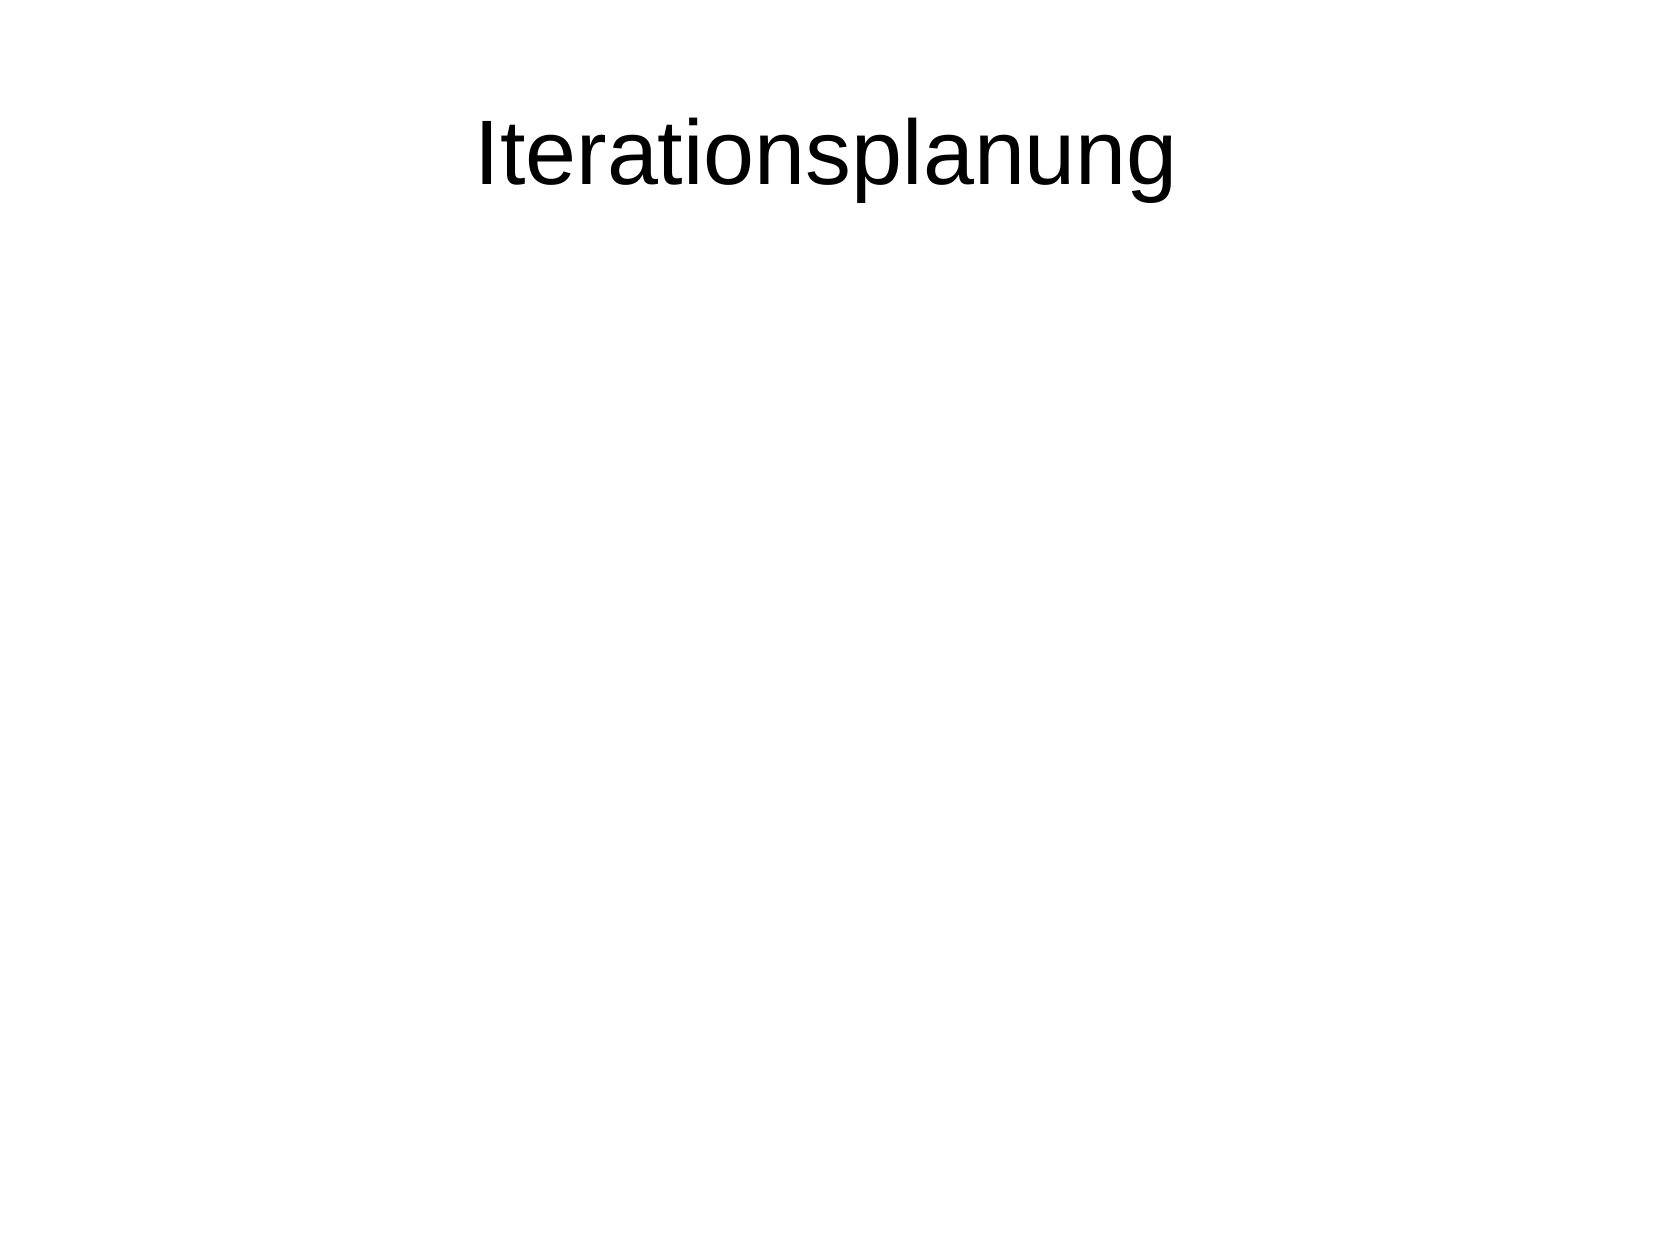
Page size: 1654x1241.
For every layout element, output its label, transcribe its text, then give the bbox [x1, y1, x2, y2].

title Iterationsplanung [82, 49, 1571, 257]
